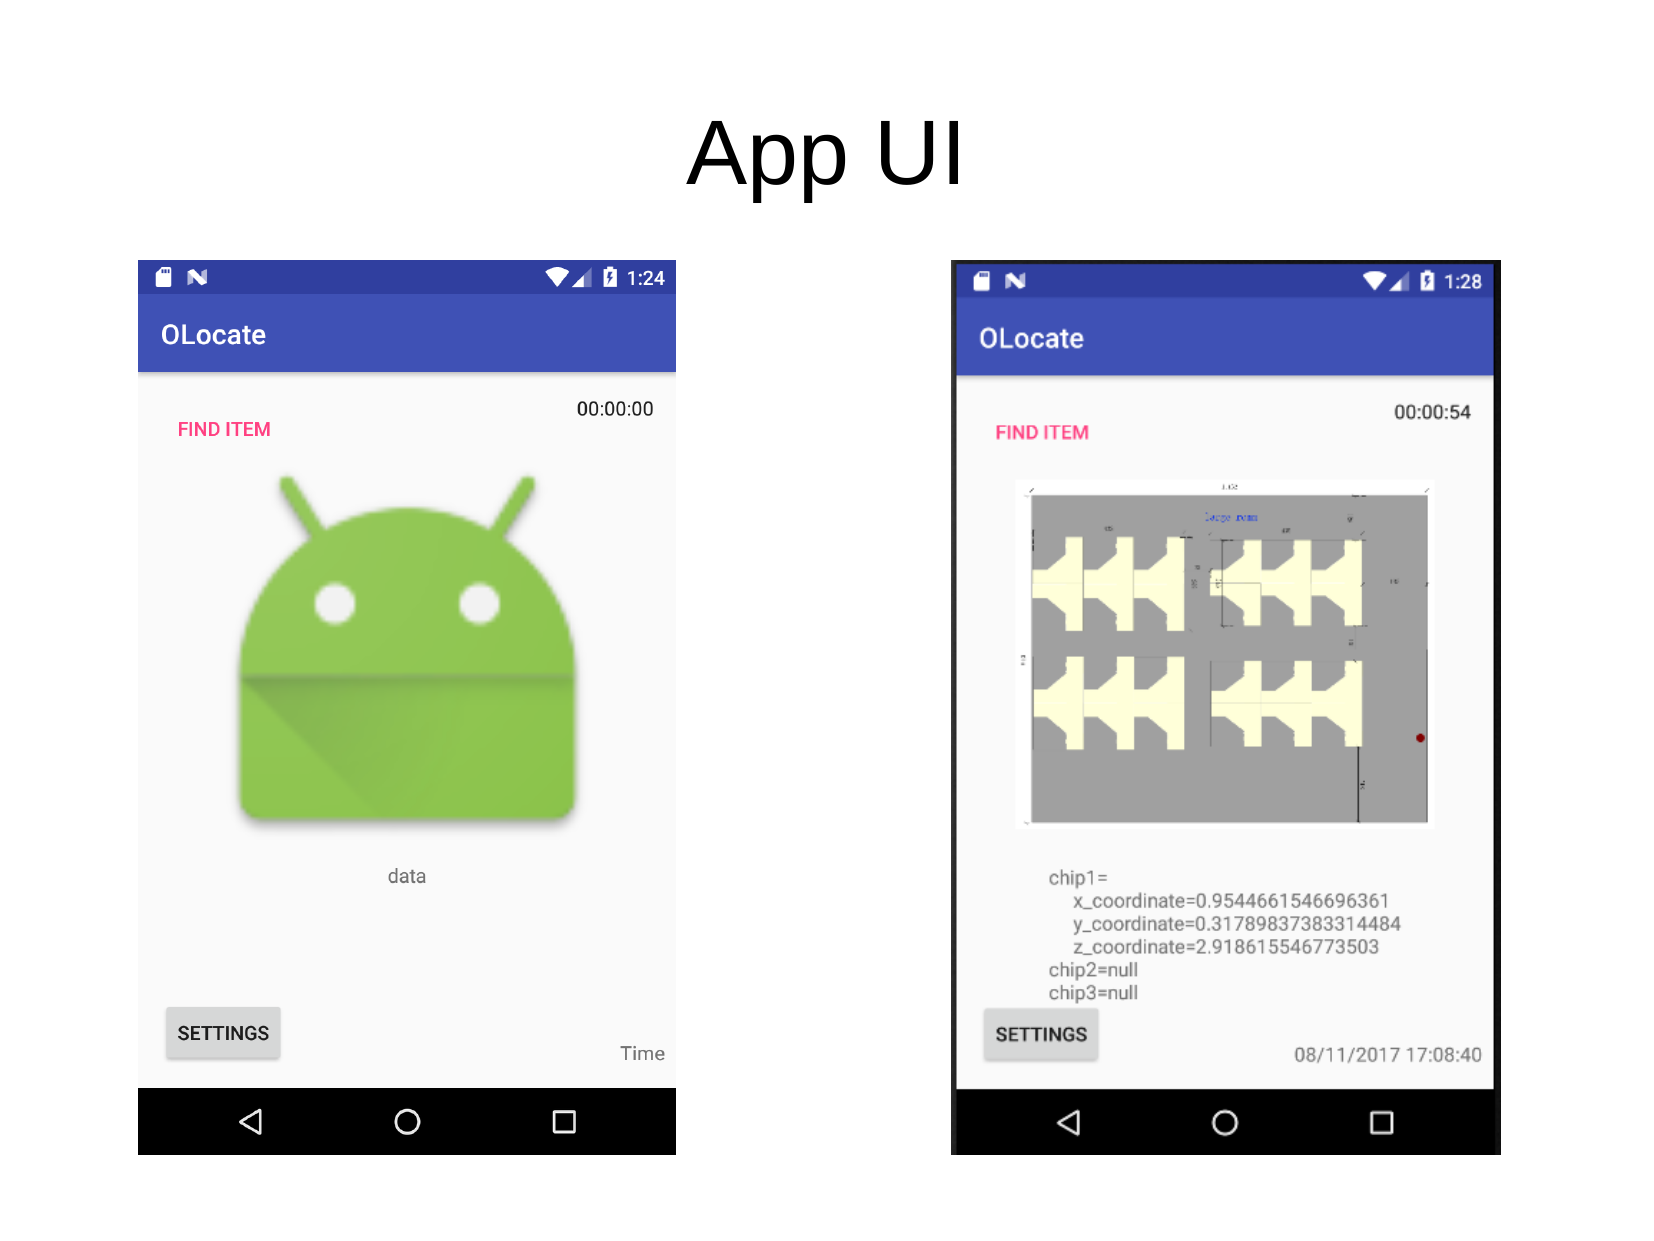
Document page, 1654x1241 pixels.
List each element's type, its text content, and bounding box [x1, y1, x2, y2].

picture [951, 260, 1501, 1156]
picture [138, 260, 676, 1156]
title App UI [82, 49, 1571, 257]
